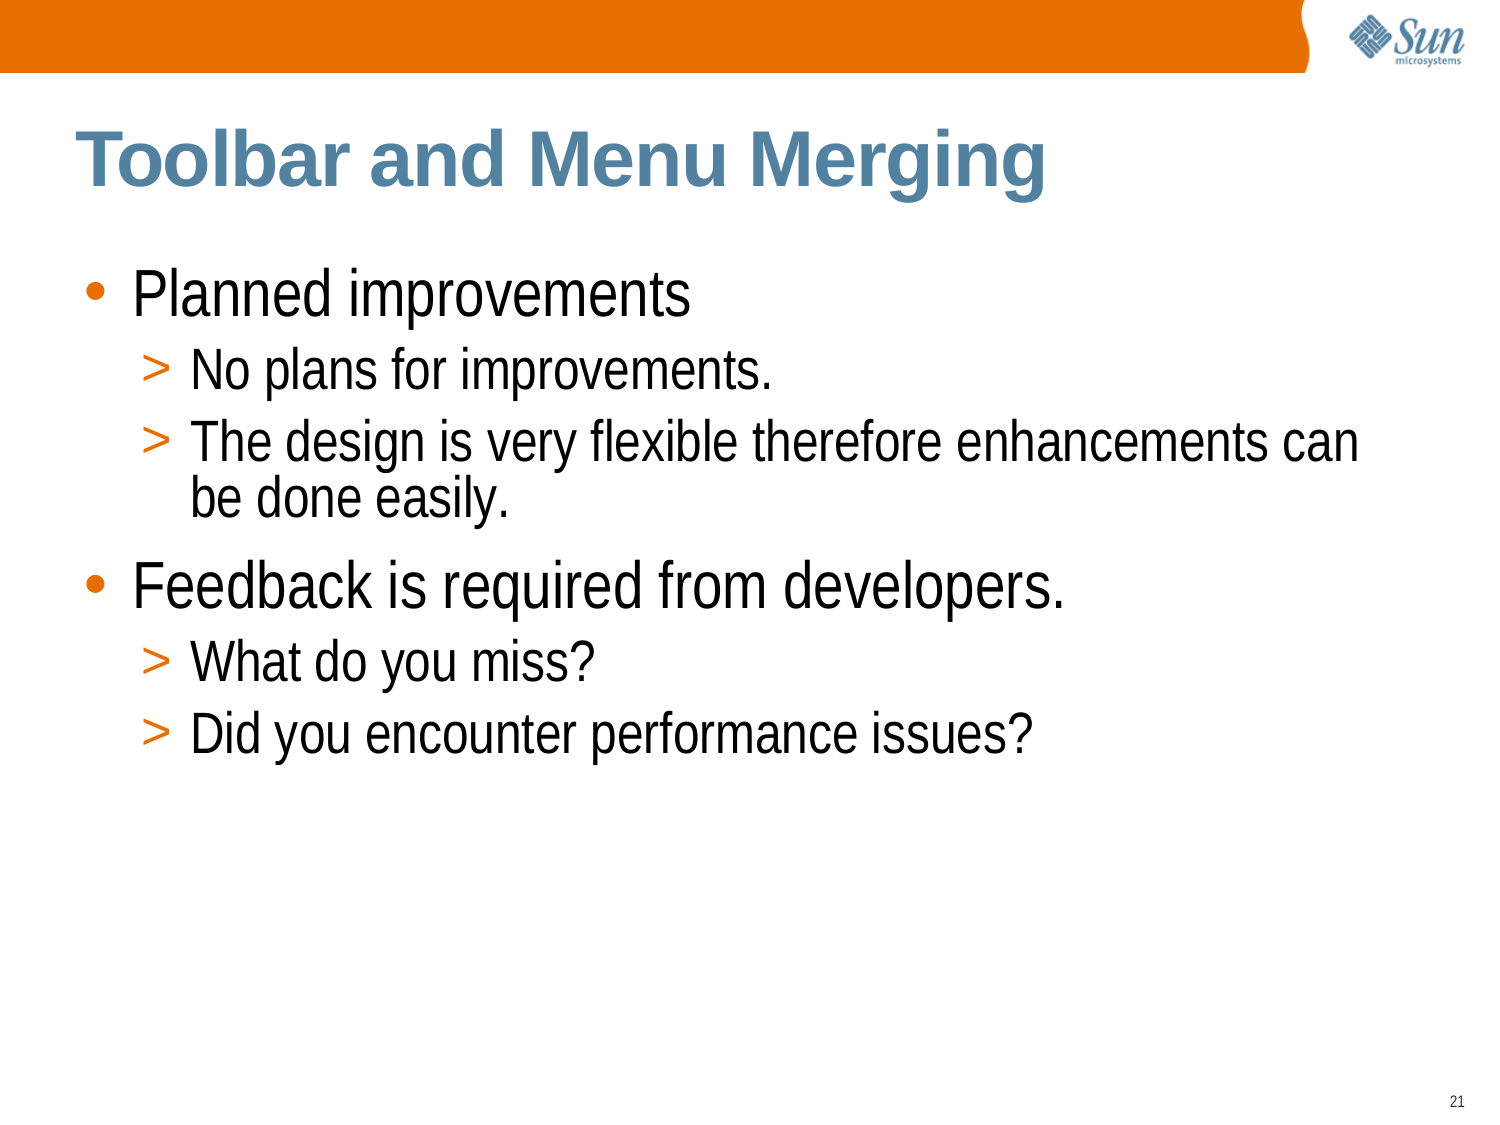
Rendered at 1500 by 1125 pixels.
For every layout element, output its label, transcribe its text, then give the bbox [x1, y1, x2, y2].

list Planned improvements No plans for improvements. The design is very flexible therefore enhancements can be done easily. Feedback is required from developers. What do you miss? Did you encounter performance issues? [64, 263, 1401, 1068]
title Toolbar and Menu Merging [75, 123, 1437, 227]
picture [0, 0, 1500, 73]
